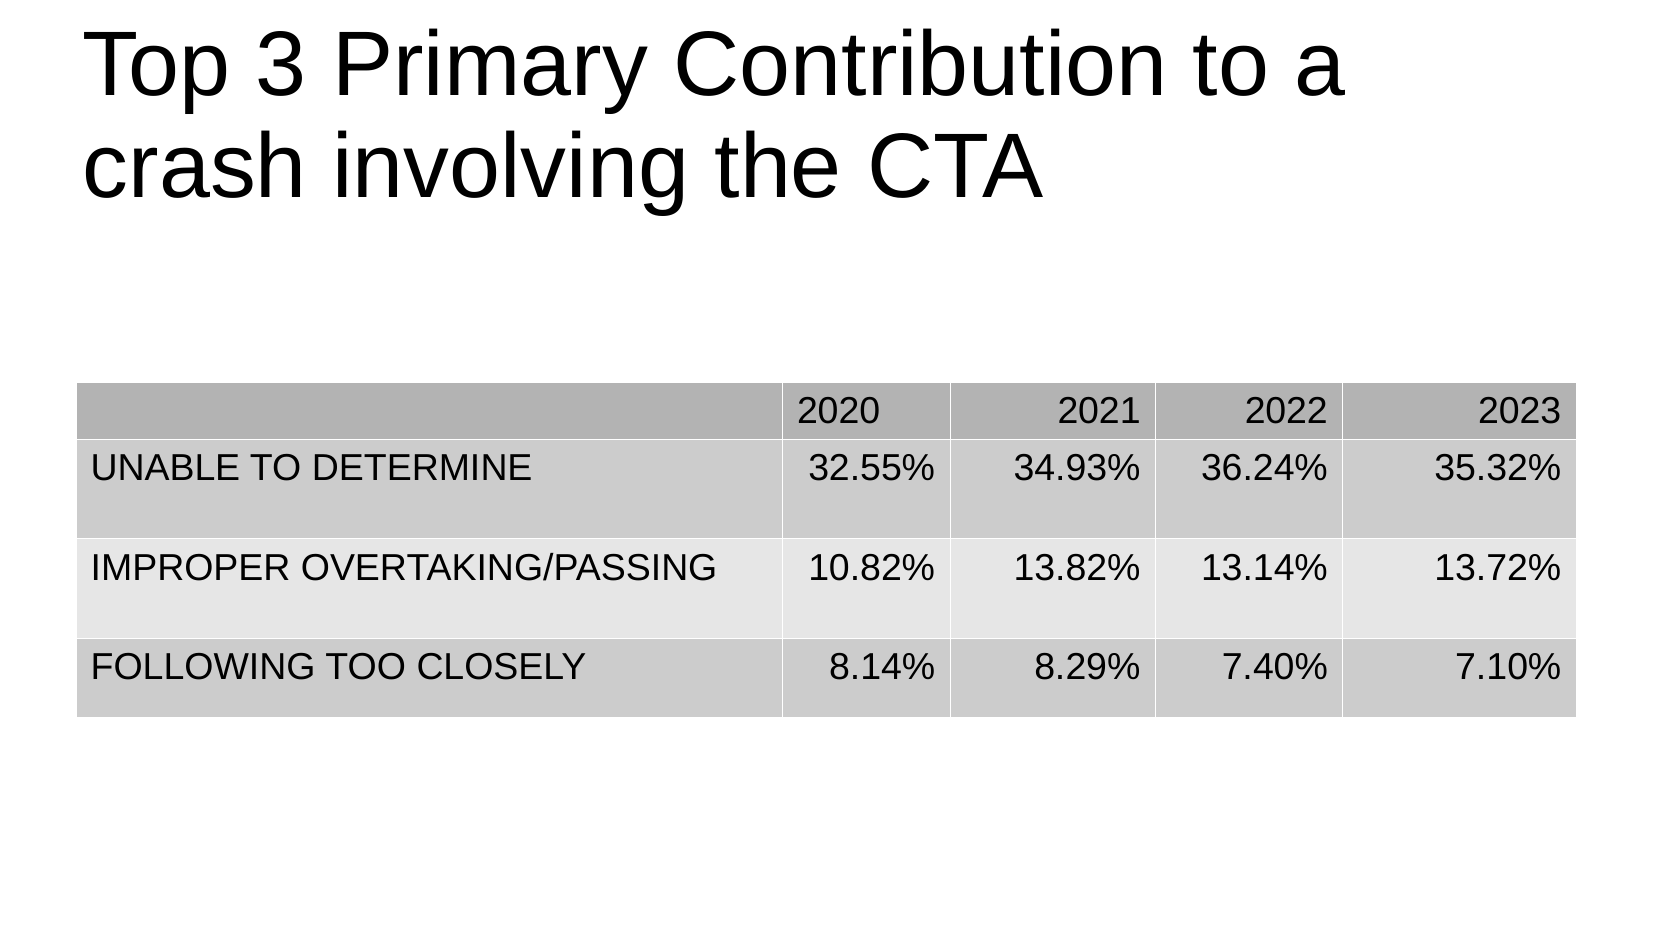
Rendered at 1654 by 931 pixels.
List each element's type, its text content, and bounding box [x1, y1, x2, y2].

table_cell 8.29% [951, 639, 1155, 717]
table_cell 32.55% [783, 440, 950, 538]
table_cell 8.14% [783, 639, 950, 717]
table_cell 10.82% [783, 539, 950, 638]
table_cell IMPROPER OVERTAKING/PASSING [77, 539, 782, 638]
table_header [77, 383, 782, 439]
table_cell UNABLE TO DETERMINE [77, 440, 782, 538]
table_header 2022 [1156, 383, 1342, 439]
table_header 2020 [783, 383, 950, 439]
title Top 3 Primary Contribution to a crash involving the CTA [82, 12, 1571, 218]
table_cell 13.72% [1343, 539, 1576, 638]
table_cell 36.24% [1156, 440, 1342, 538]
table_cell 7.10% [1343, 639, 1576, 717]
table_cell 34.93% [951, 440, 1155, 538]
table_header 2021 [951, 383, 1155, 439]
table_cell 13.14% [1156, 539, 1342, 638]
table_cell 7.40% [1156, 639, 1342, 717]
table_cell FOLLOWING TOO CLOSELY [77, 639, 782, 717]
table_cell 13.82% [951, 539, 1155, 638]
table_cell 35.32% [1343, 440, 1576, 538]
table_header 2023 [1343, 383, 1576, 439]
